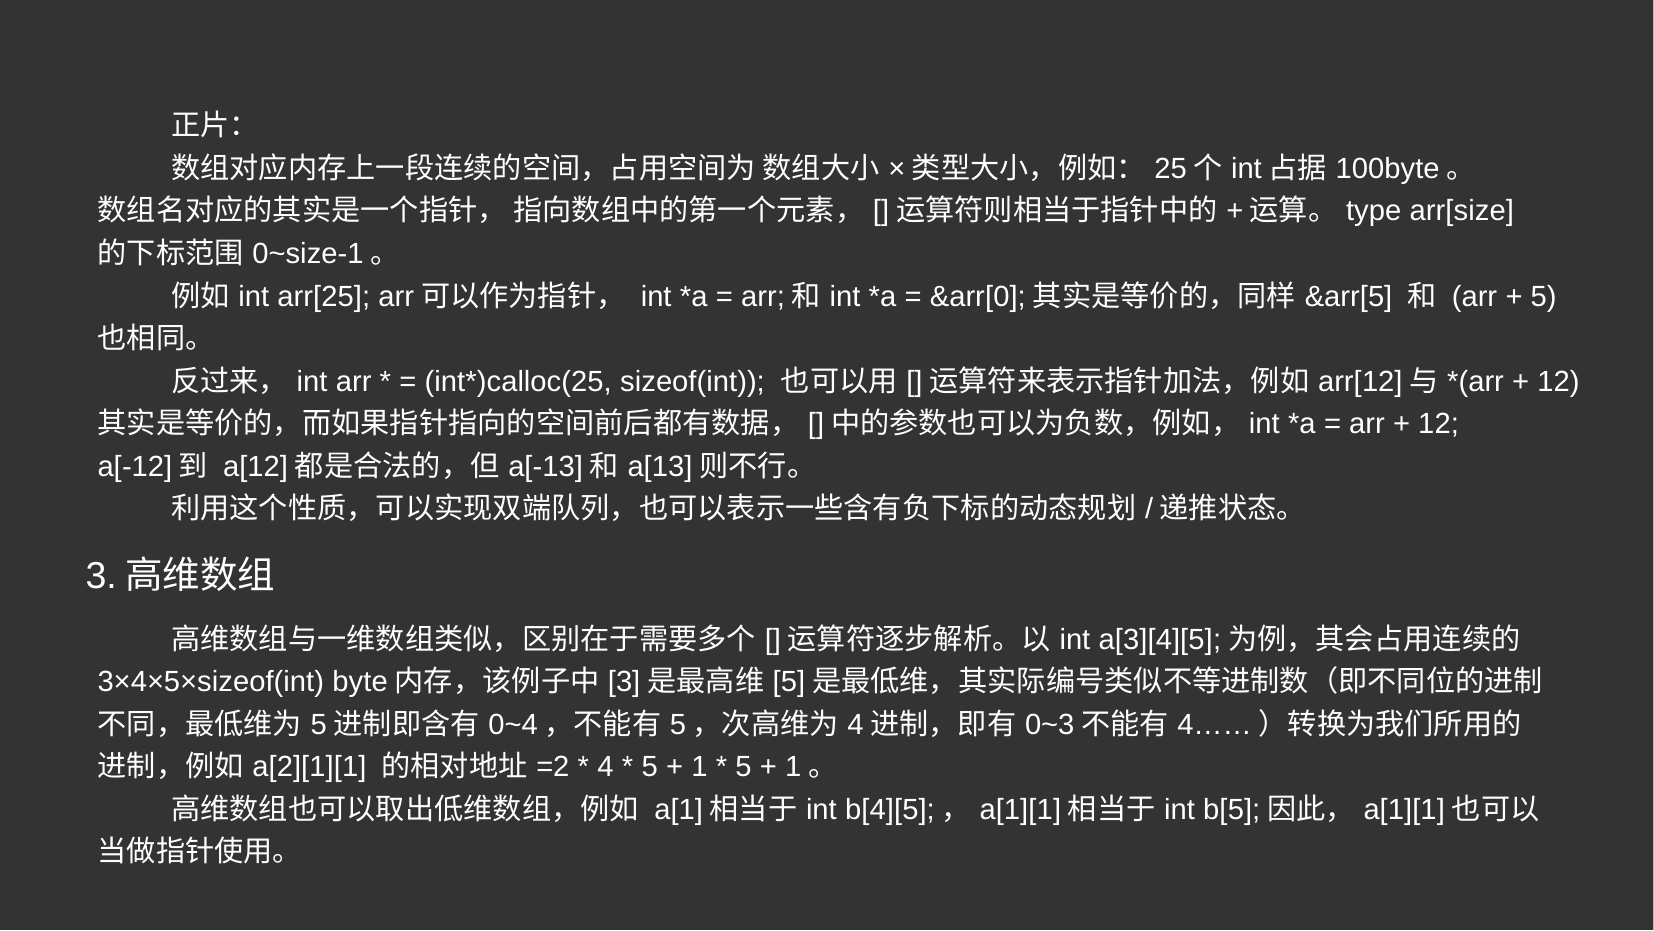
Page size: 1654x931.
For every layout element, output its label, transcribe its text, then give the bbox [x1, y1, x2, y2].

text_box 3.高维数组 [70, 537, 638, 608]
text_box 高维数组与一维数组类似，区别在于需要多个[]运算符逐步解析。以int a[3][4][5];为例，其会占用连续的 3×4×5×sizeof(int) byte内存，该例子中[3]是最高维[5]是最低维，其实际编号类似不等进制数（即不同位的进制 不同，最低维为5进制即含有0~4，不能有5，次高维为4进制，即有0~3不能有4……）转换为我们所用的 进制，例如a[2][1][1] 的相对地址=2 * 4 * 5 + 1 * 5 + 1。 高维数组也可以取出低维数组，例如 a[1]相当于int b[4][5];，a[1][1]相当于int b[5];因此，a[1][1]也可以 当做指针使用。 [82, 607, 1559, 883]
text_box 正片： 数组对应内存上一段连续的空间，占用空间为 数组大小×类型大小，例如：25个int占据100byte。 数组名对应的其实是一个指针， 指向数组中的第一个元素，[]运算符则相当于指针中的+运算。type arr[size] 的下标范围0~size-1。 例如int arr[25]; arr可以作为指针， int *a = arr;和int *a = &arr[0];其实是等价的，同样&arr[5] 和 (arr + 5) 也相同。 反过来，int arr * = (int*)calloc(25, sizeof(int)); 也可以用[]运算符来表示指针加法，例如arr[12]与*(arr + 12) 其实是等价的，而如果指针指向的空间前后都有数据，[]中的参数也可以为负数，例如，int *a = arr + 12; a[-12]到 a[12]都是合法的，但a[-13]和a[13]则不行。 利用这个性质，可以实现双端队列，也可以表示一些含有负下标的动态规划/递推状态。 [82, 94, 1596, 543]
